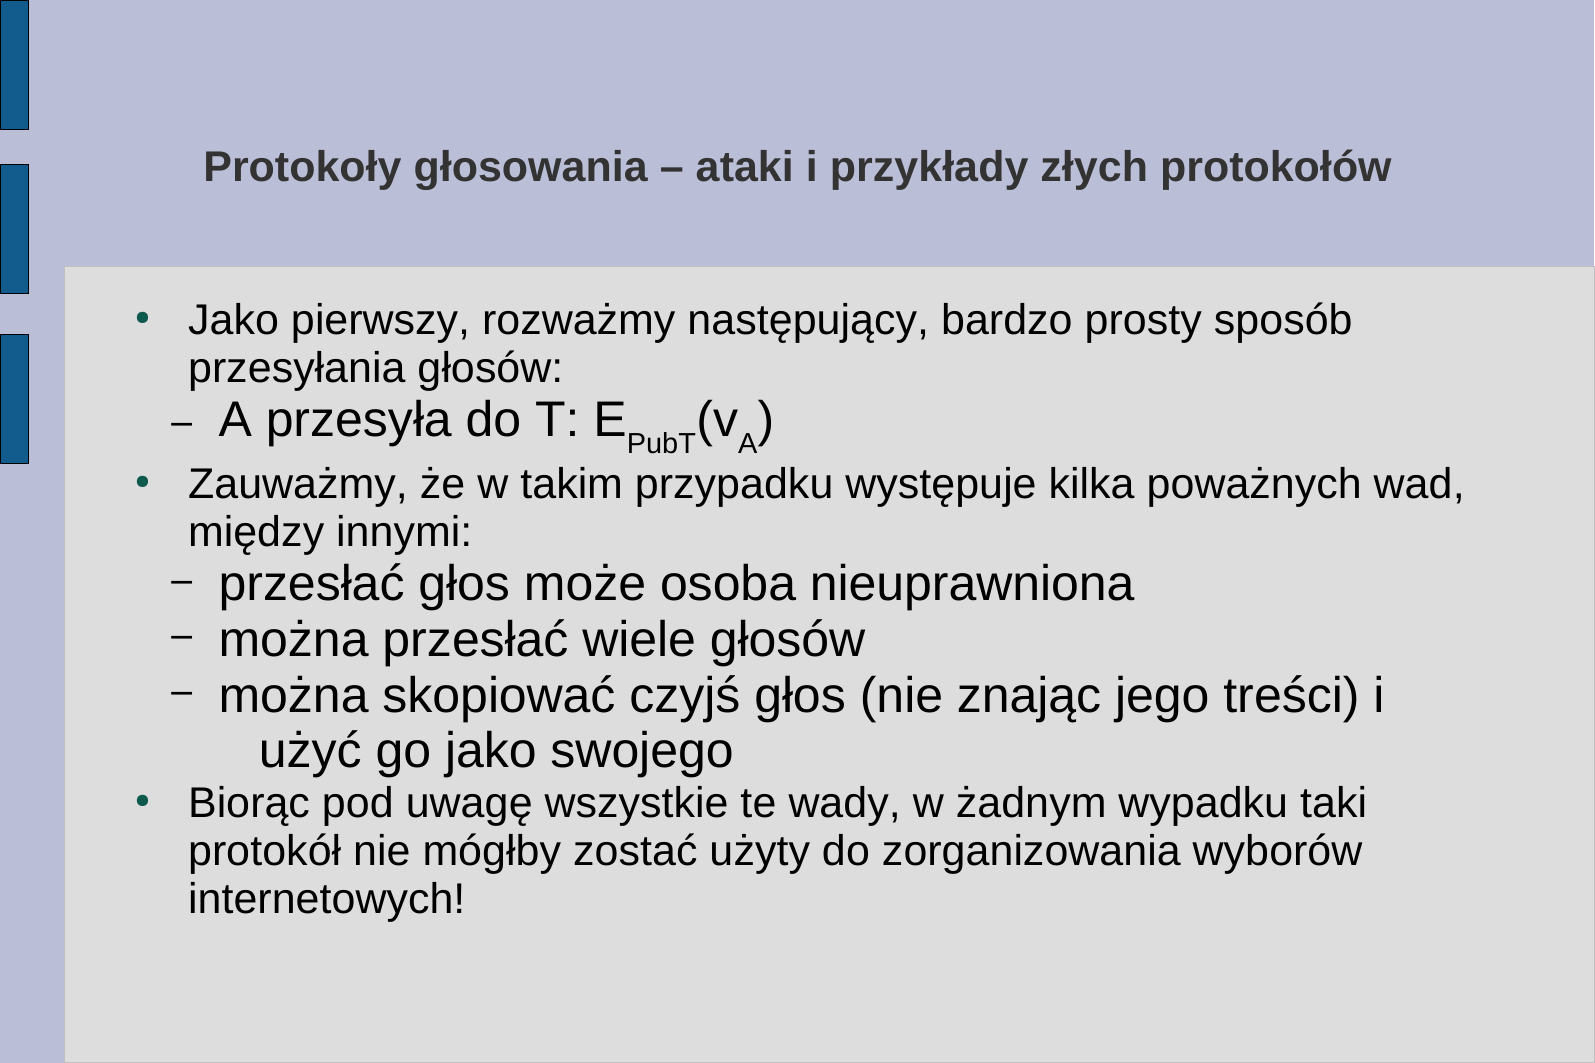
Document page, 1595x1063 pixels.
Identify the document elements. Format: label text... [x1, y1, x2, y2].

list Jako pierwszy, rozważmy następujący, bardzo prosty sposób przesyłania głosów: A przesyła do T: EPubT(vA) Zauważmy, że w takim przypadku występuje kilka poważnych wad, między innymi: przesłać głos może osoba nieuprawniona można przesłać wiele głosów można skopiować czyjś głos (nie znając jego treści) i użyć go jako swojego Biorąc pod uwagę wszystkie te wady, w żadnym wypadku taki protokół nie mógłby zostać użyty do zorganizowania wyborów internetowych! [117, 295, 1479, 966]
title Protokoły głosowania – ataki i przykłady złych protokołów [117, 78, 1479, 256]
